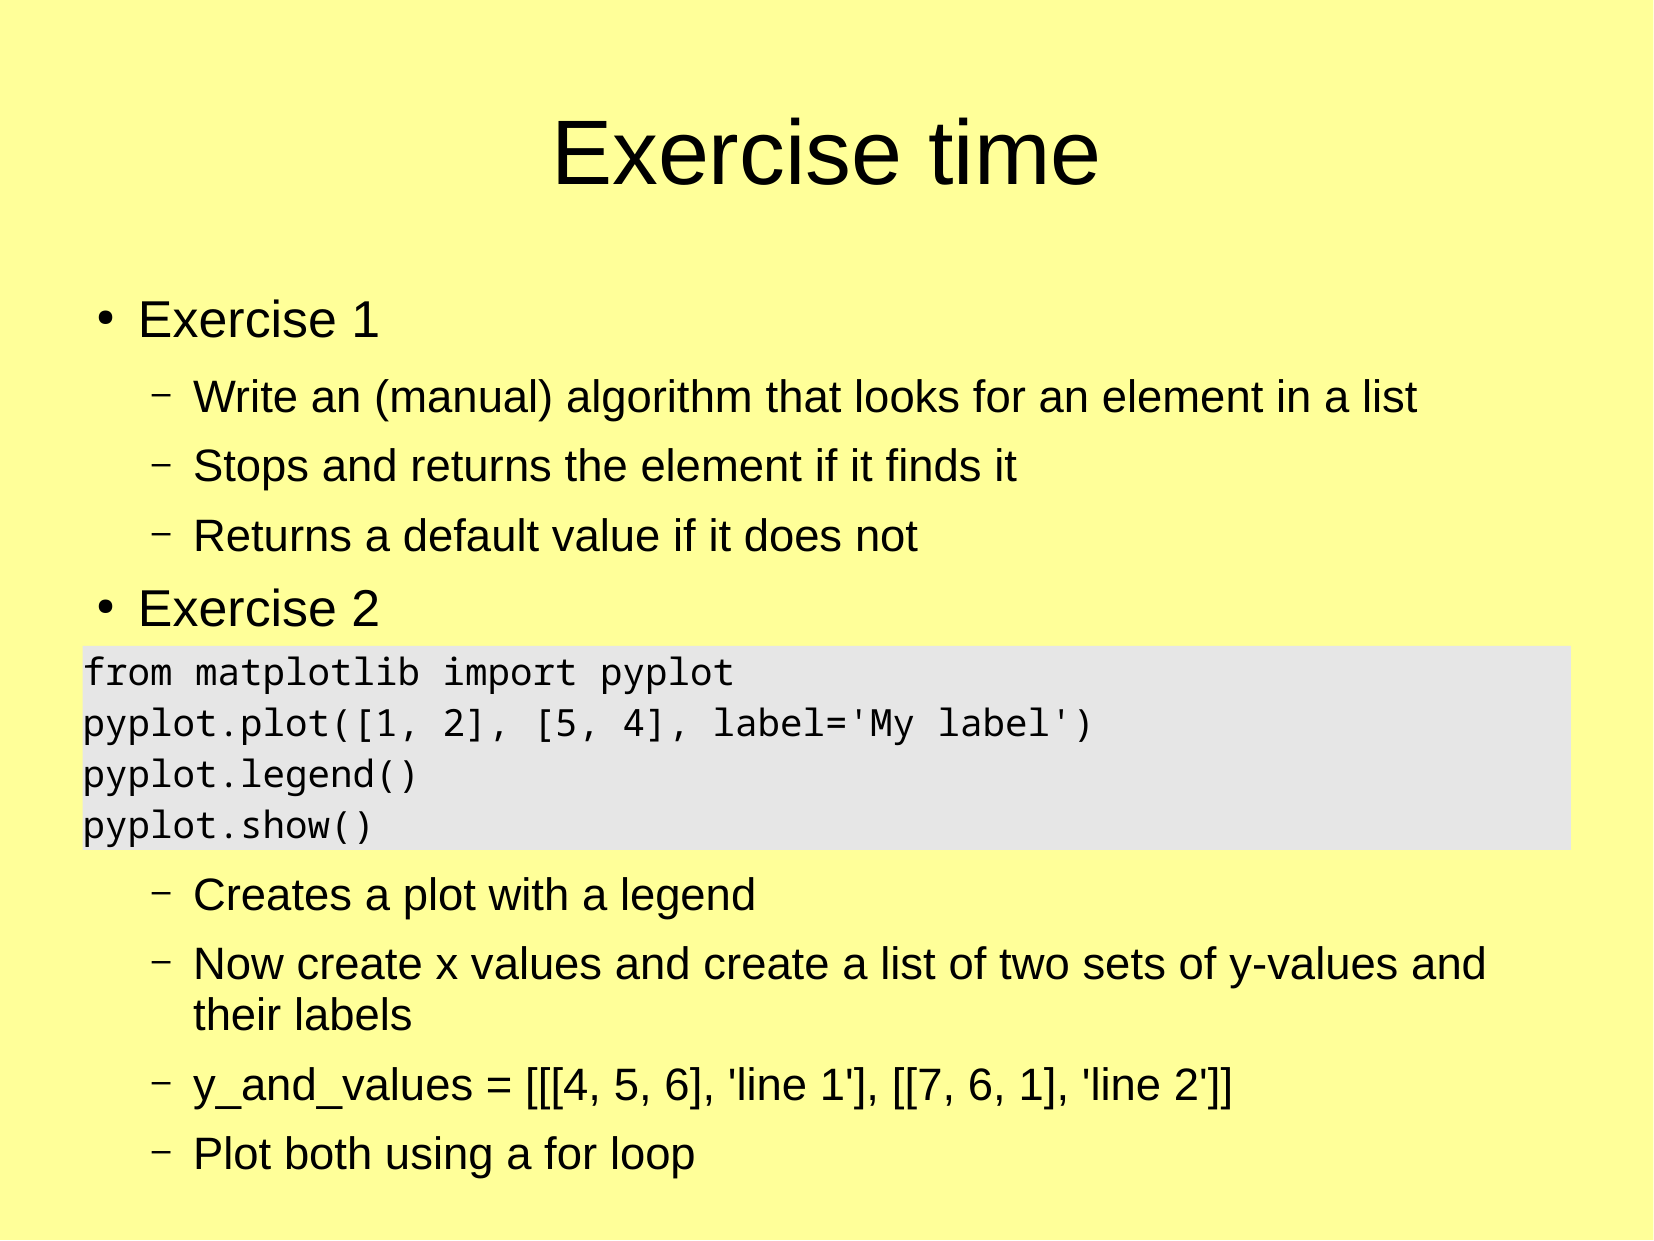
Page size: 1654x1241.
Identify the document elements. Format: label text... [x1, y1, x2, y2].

text_box from matplotlib import pyplot pyplot.plot([1, 2], [5, 4], label='My label') pyplot.legend() pyplot.show() [82, 672, 1571, 824]
list Exercise 1 Write an (manual) algorithm that looks for an element in a list Stops and returns the element if it finds it Returns a default value if it does not Exercise 2 Creates a plot with a legend Now create x values and create a list of two sets of y-values and their labels y_and_values = [[[4, 5, 6], 'line 1'], [[7, 6, 1], 'line 2']] Plot both using a for loop [82, 850, 1571, 1184]
title Exercise time [82, 49, 1571, 257]
list Exercise 1 Write an (manual) algorithm that looks for an element in a list Stops and returns the element if it finds it Returns a default value if it does not Exercise 2 Creates a plot with a legend Now create x values and create a list of two sets of y-values and their labels y_and_values = [[[4, 5, 6], 'line 1'], [[7, 6, 1], 'line 2']] Plot both using a for loop [82, 290, 1571, 645]
